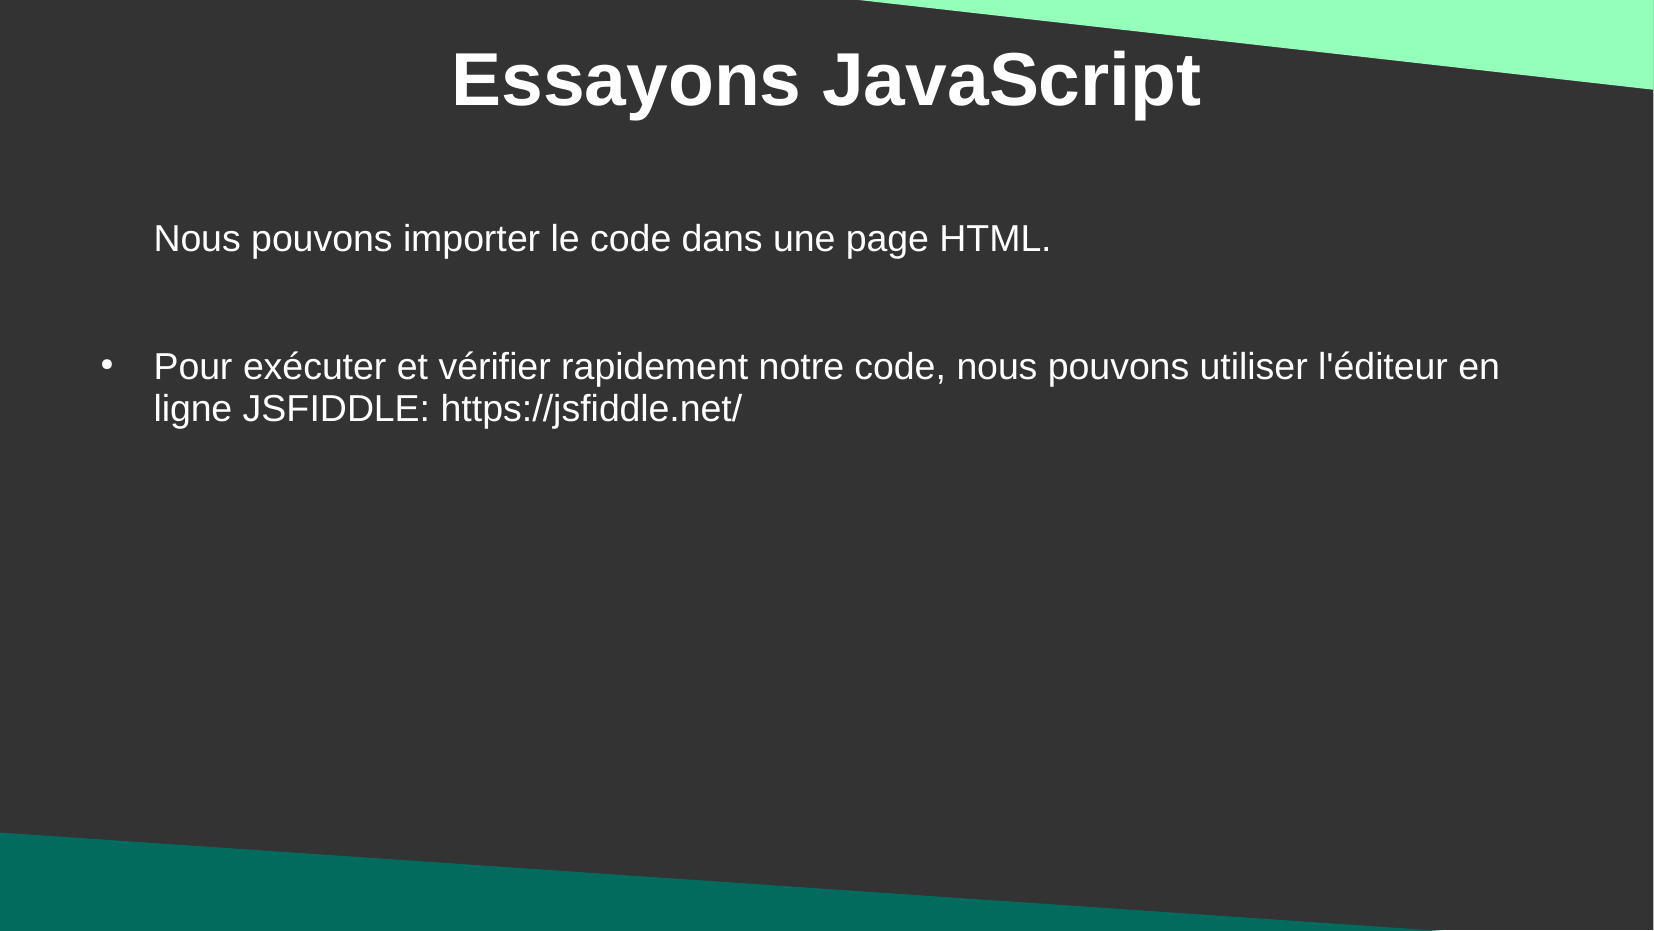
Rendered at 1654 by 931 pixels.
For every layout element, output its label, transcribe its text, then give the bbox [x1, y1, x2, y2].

list Nous pouvons importer le code dans une page HTML. Pour exécuter et vérifier rapidement notre code, nous pouvons utiliser l'éditeur en ligne JSFIDDLE: https://jsfiddle.net/ [82, 217, 1571, 757]
text_box [858, 0, 1654, 90]
title Essayons JavaScript [82, 37, 1571, 193]
